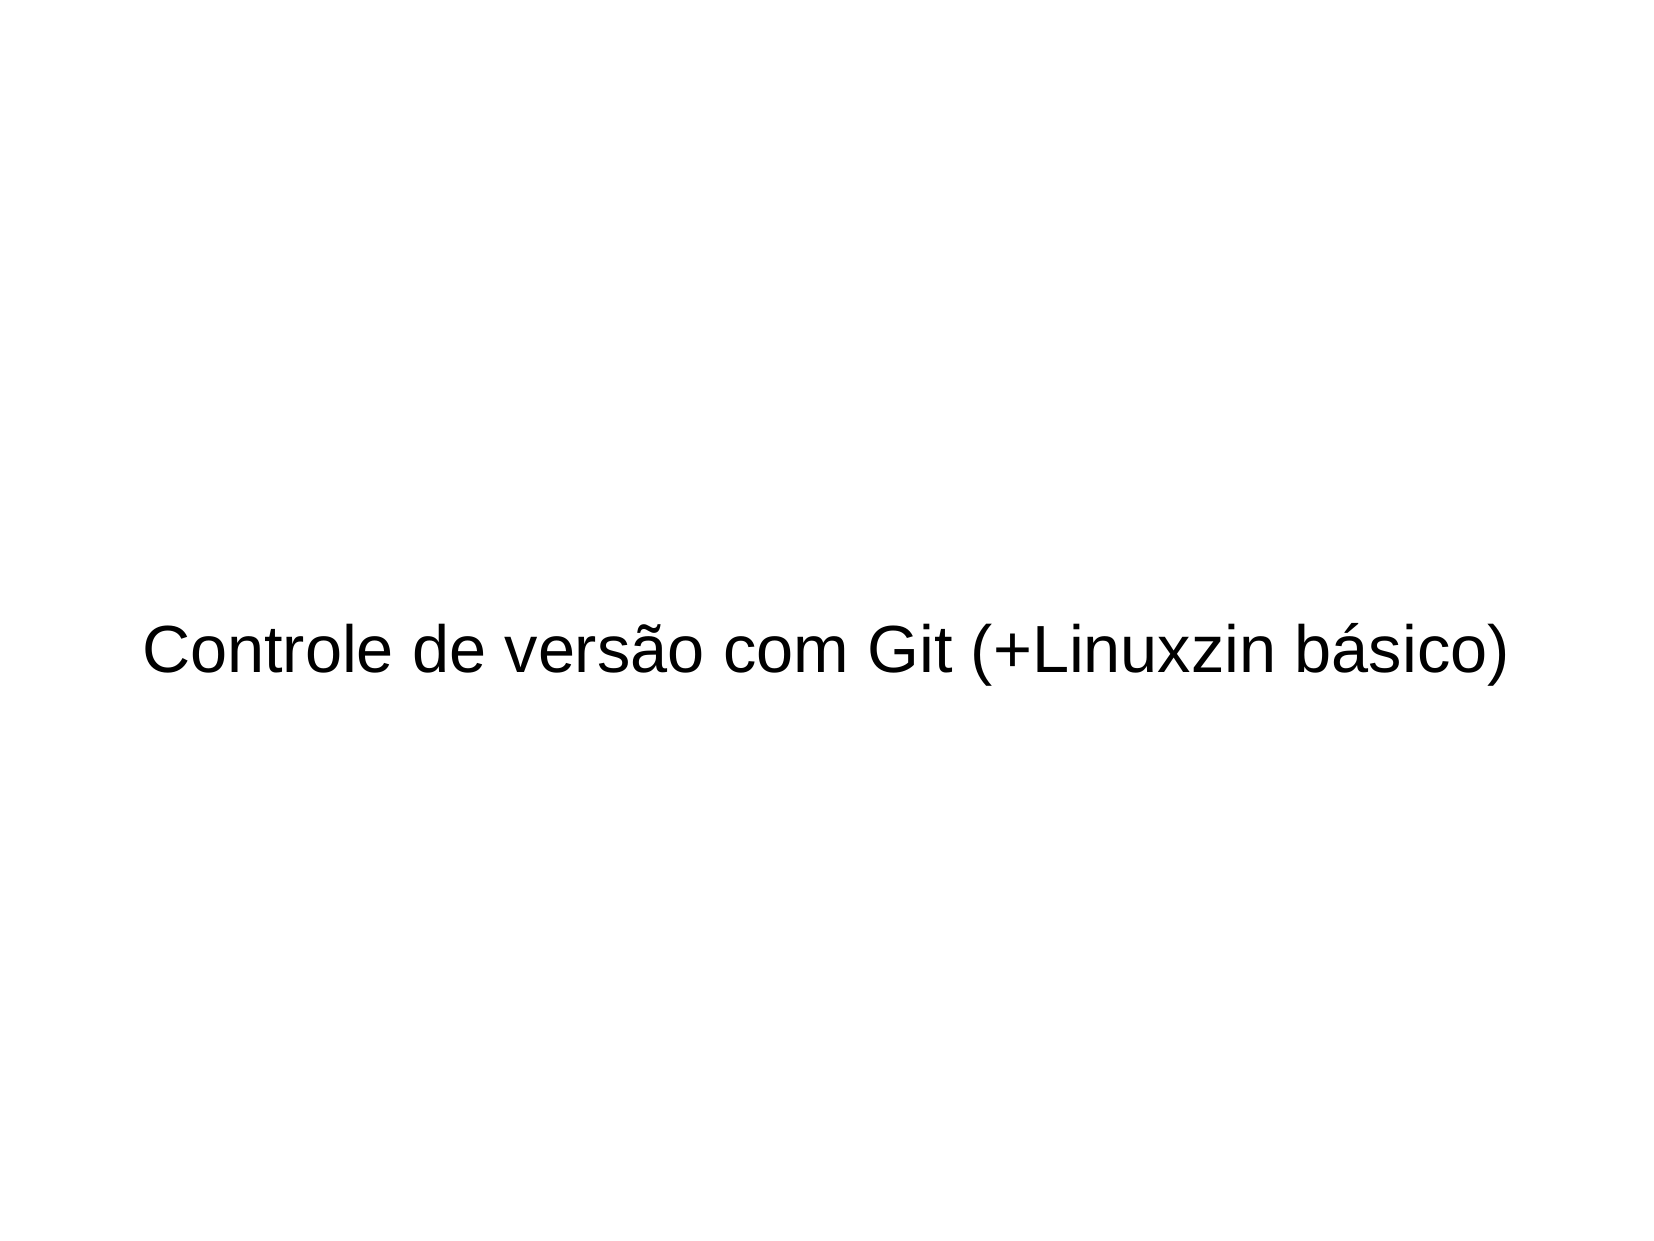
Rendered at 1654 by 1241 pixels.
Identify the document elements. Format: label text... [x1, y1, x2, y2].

subtitle Controle de versão com Git (+Linuxzin básico) [82, 290, 1571, 1010]
